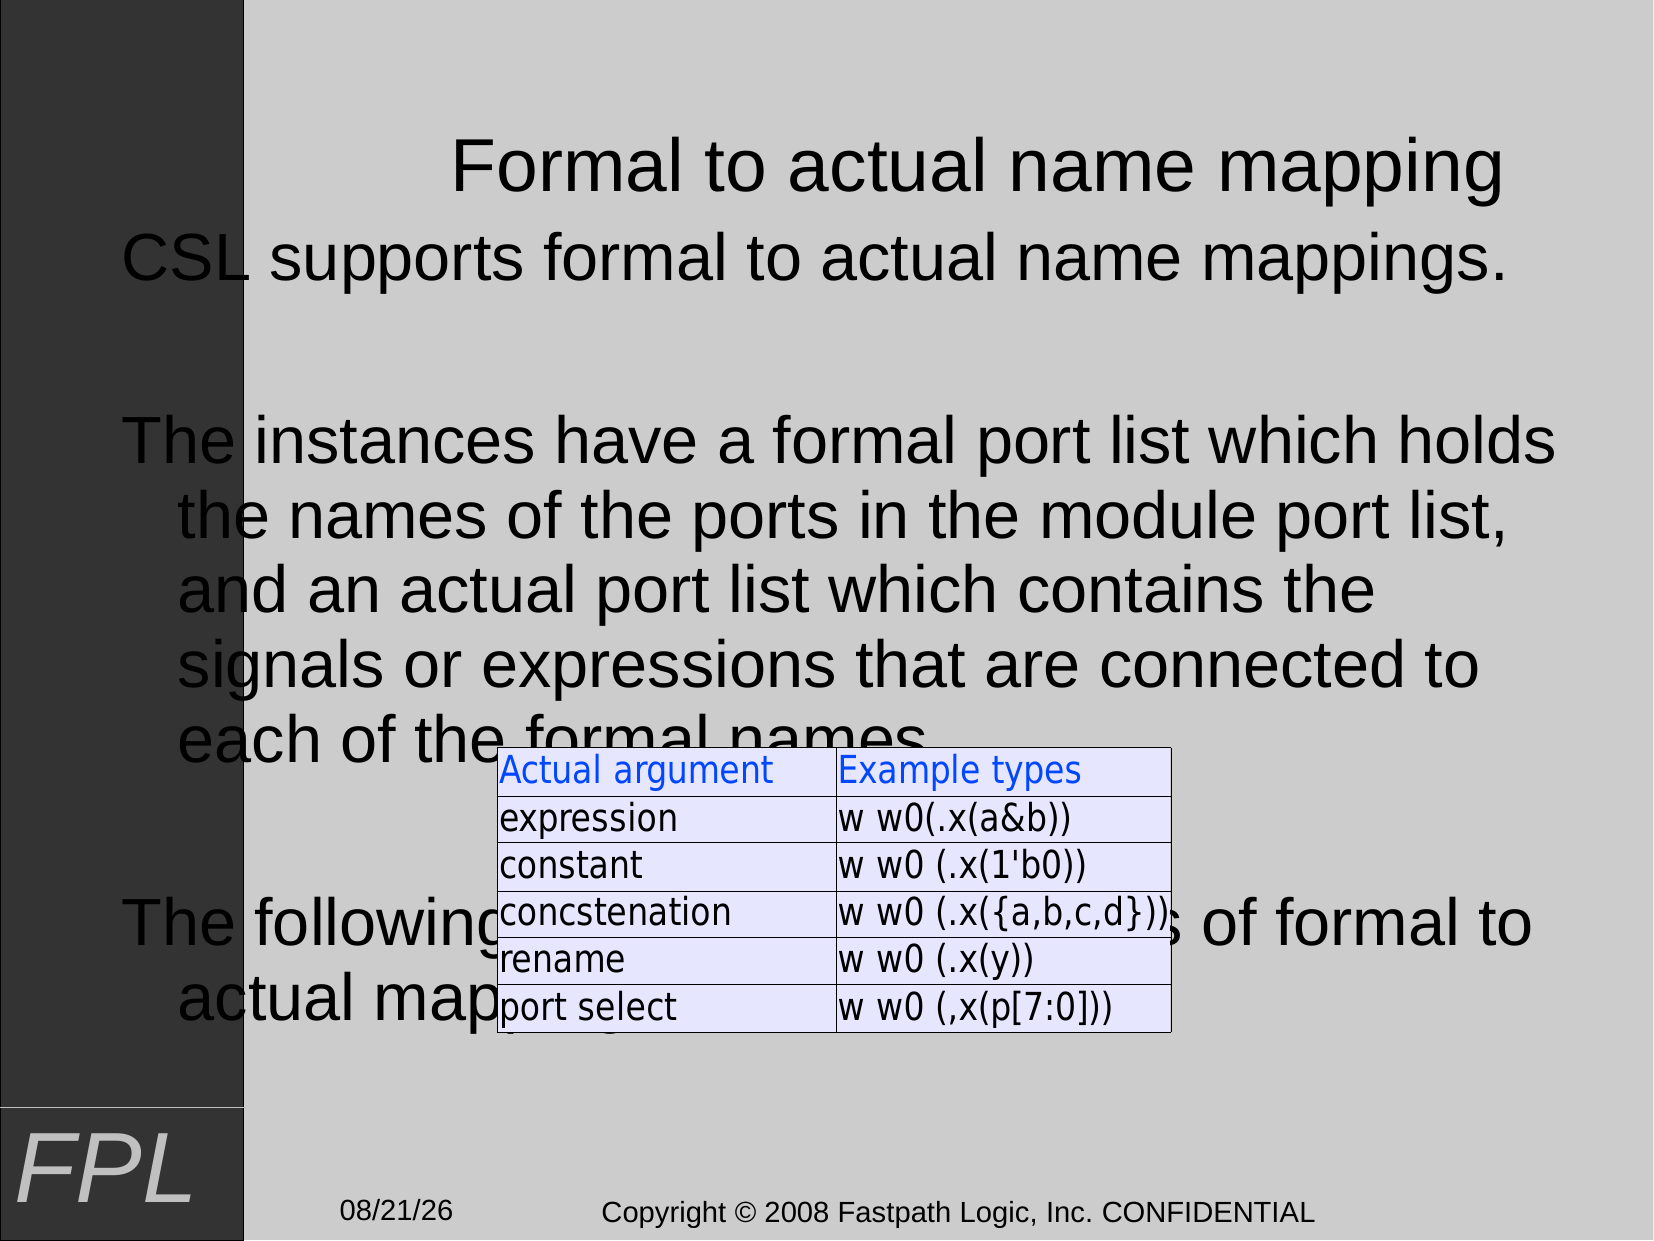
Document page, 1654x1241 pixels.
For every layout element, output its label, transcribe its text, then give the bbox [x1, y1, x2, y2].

list CSL supports formal to actual name mappings. The instances have a formal port list which holds the names of the ports in the module port list, and an actual port list which contains the signals or expressions that are connected to each of the formal names. The following is a list of actual types of formal to actual mapping: [121, 220, 1561, 1133]
title Formal to actual name mapping [427, 57, 1530, 220]
chart [495, 745, 1290, 1100]
